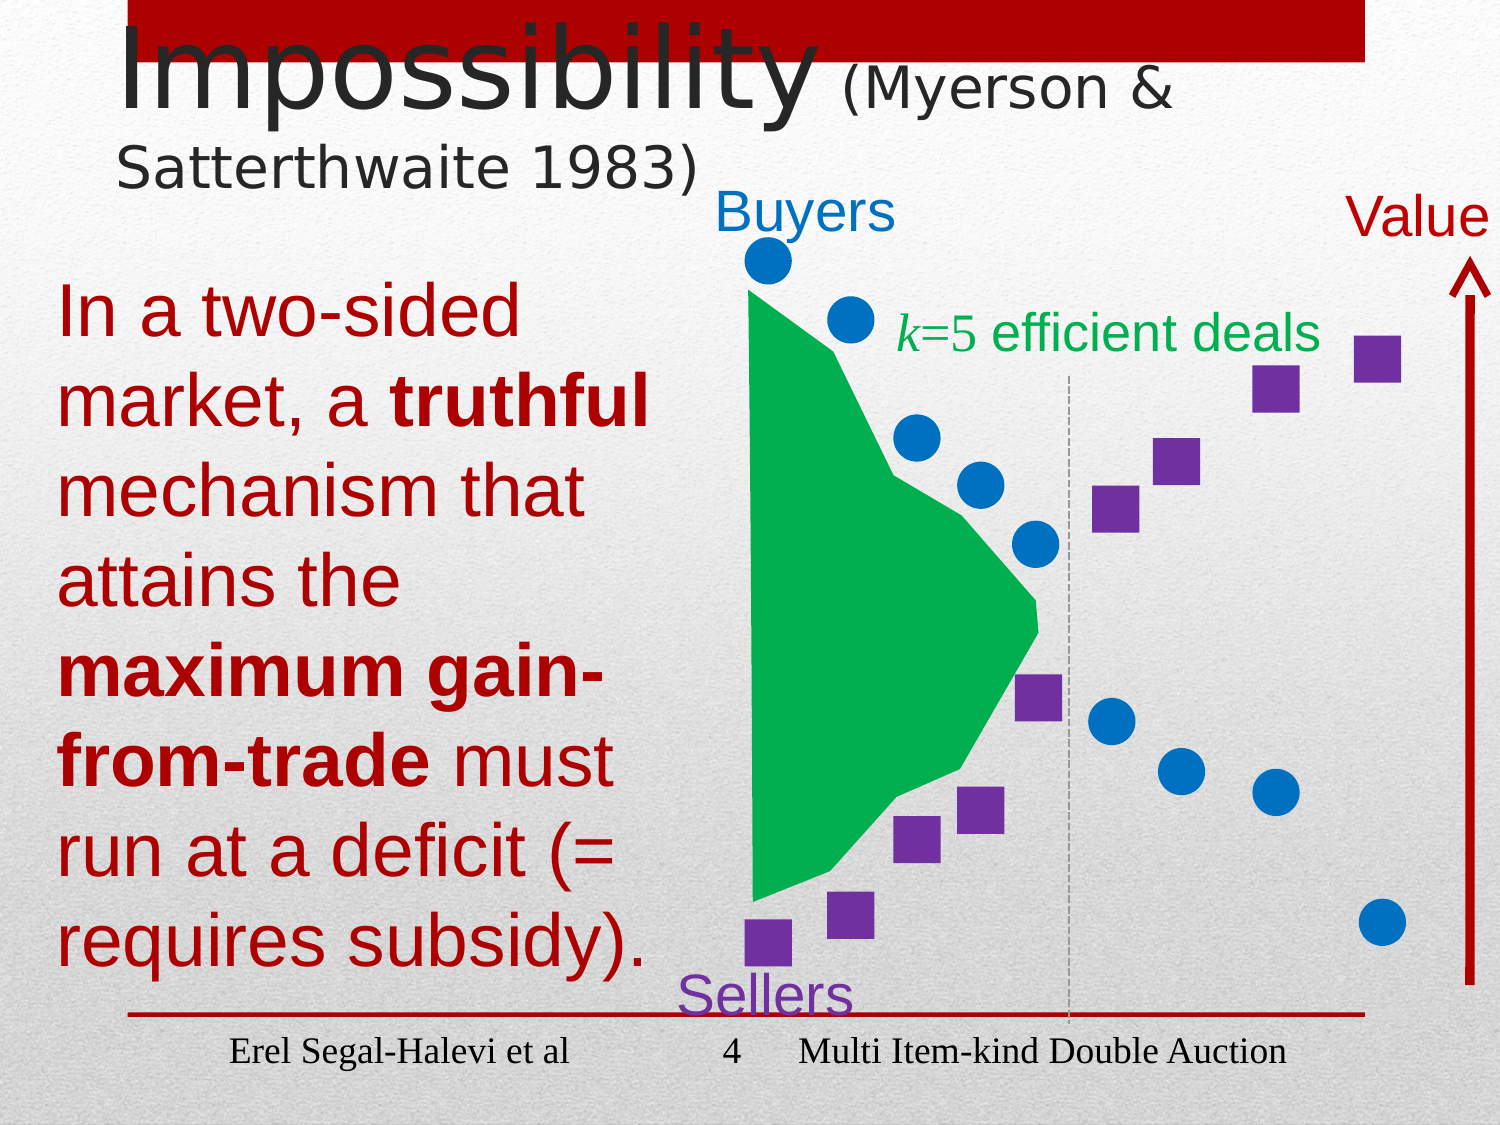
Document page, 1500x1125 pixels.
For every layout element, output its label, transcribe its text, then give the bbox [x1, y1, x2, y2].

text_box [1088, 697, 1136, 746]
text_box [744, 919, 792, 950]
text_box [957, 786, 1005, 834]
title Impossibility (Myerson & Satterthwaite 1983) [100, 0, 1500, 209]
text_box [893, 414, 941, 462]
text_box [1157, 747, 1206, 796]
text_box [1358, 898, 1407, 946]
text_box [1353, 335, 1402, 383]
text_box In a two-sided market, a truthful mechanism that attains the maximum gain-from-trade must run at a deficit (= requires subsidy). [41, 254, 698, 990]
text_box Sellers [661, 950, 871, 1036]
text_box [748, 289, 1063, 903]
text_box [957, 461, 1005, 509]
text_box Buyers [700, 165, 912, 251]
text_box [744, 251, 792, 285]
text_box [1012, 520, 1060, 568]
text_box [827, 891, 875, 939]
text_box [1252, 768, 1300, 817]
text_box k=5 efficient deals [881, 289, 1338, 370]
text_box [1092, 485, 1140, 533]
text_box [1152, 438, 1201, 486]
text_box [893, 816, 941, 864]
picture [0, 0, 1500, 1125]
text_box [827, 296, 875, 344]
text_box [1252, 370, 1300, 413]
text_box Value [1330, 170, 1500, 256]
